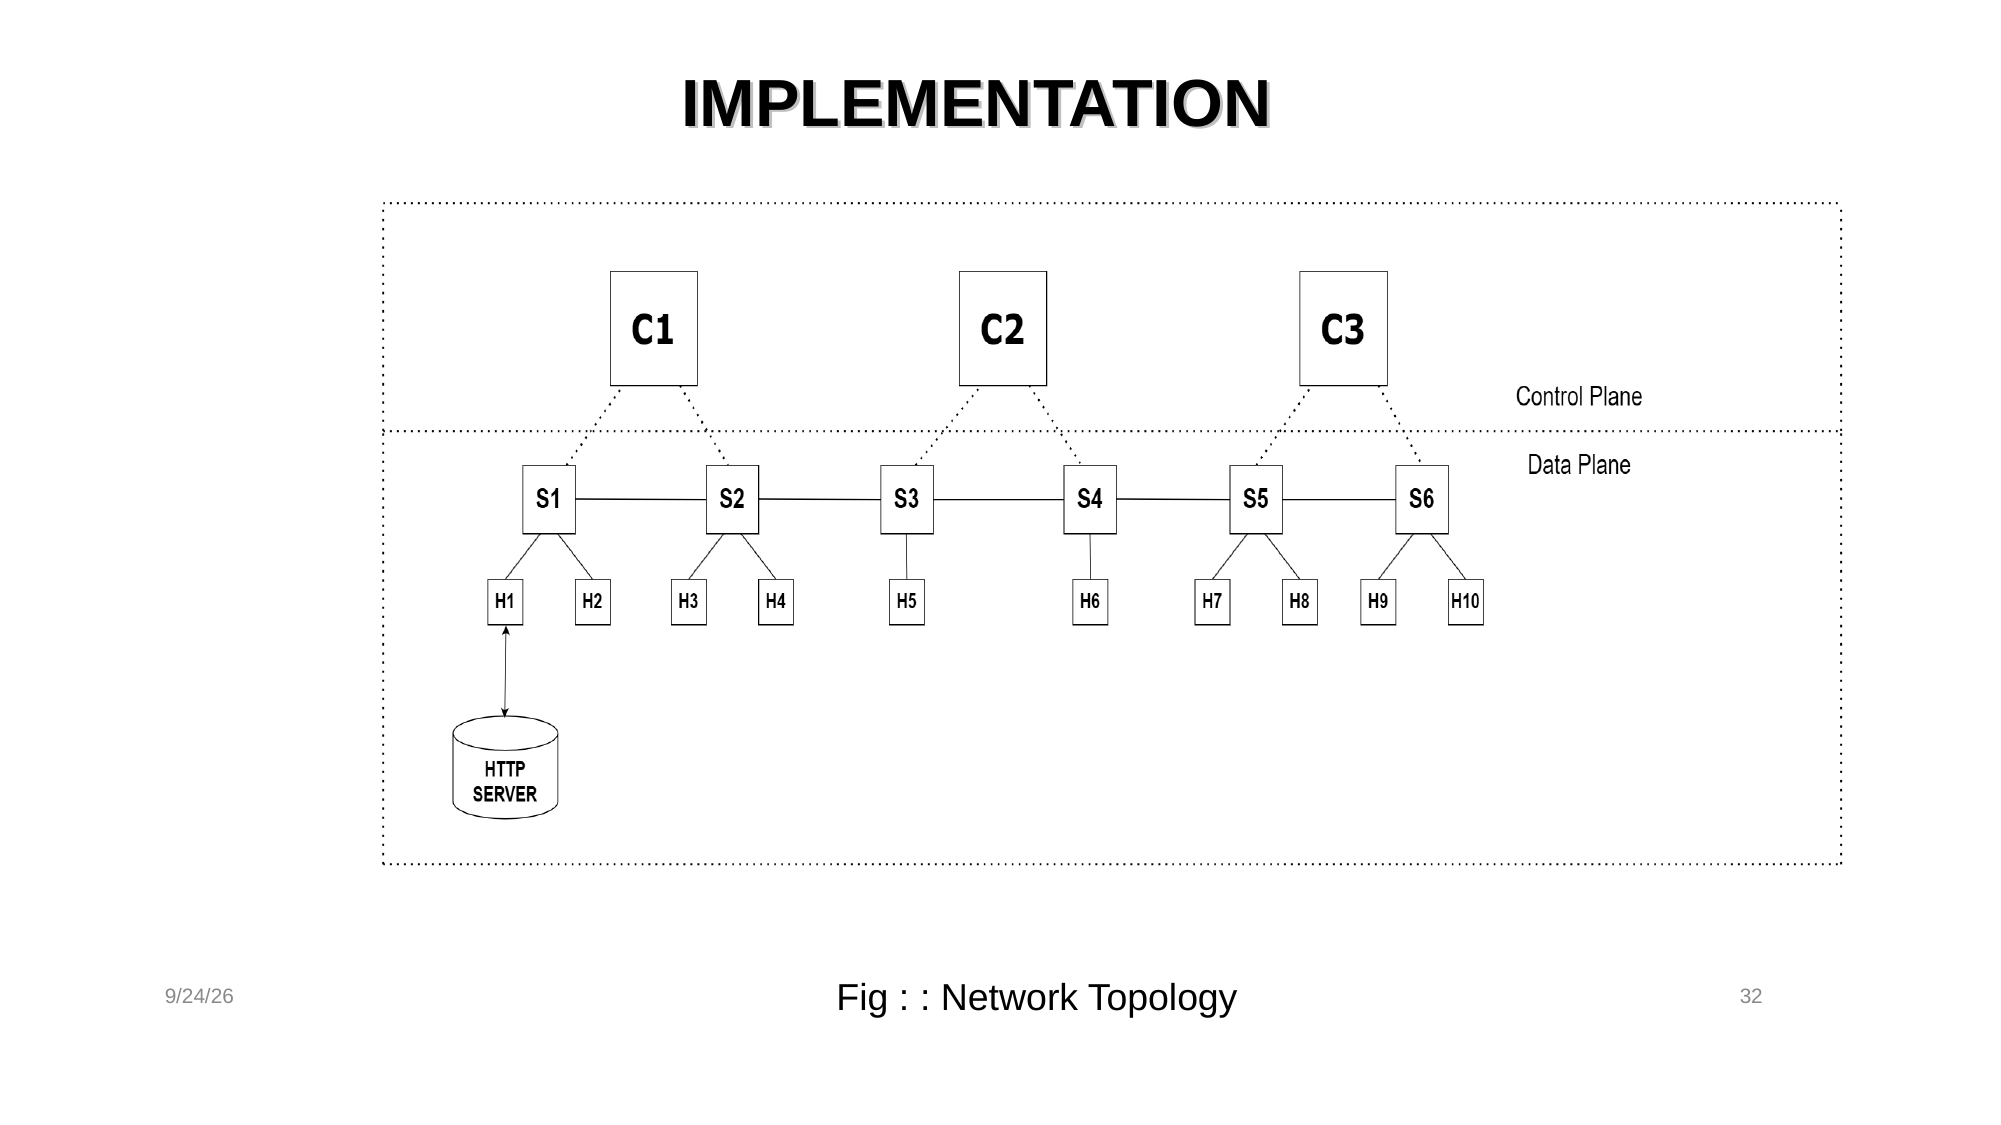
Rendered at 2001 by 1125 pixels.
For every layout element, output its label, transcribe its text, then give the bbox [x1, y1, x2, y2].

picture [351, 161, 1873, 906]
text_box Fig : : Network Topology [821, 965, 1355, 1027]
slide_number 33 [1724, 965, 1849, 1025]
title Implementation [127, 29, 1827, 179]
slide_number December 27, 2024 [149, 965, 600, 1025]
